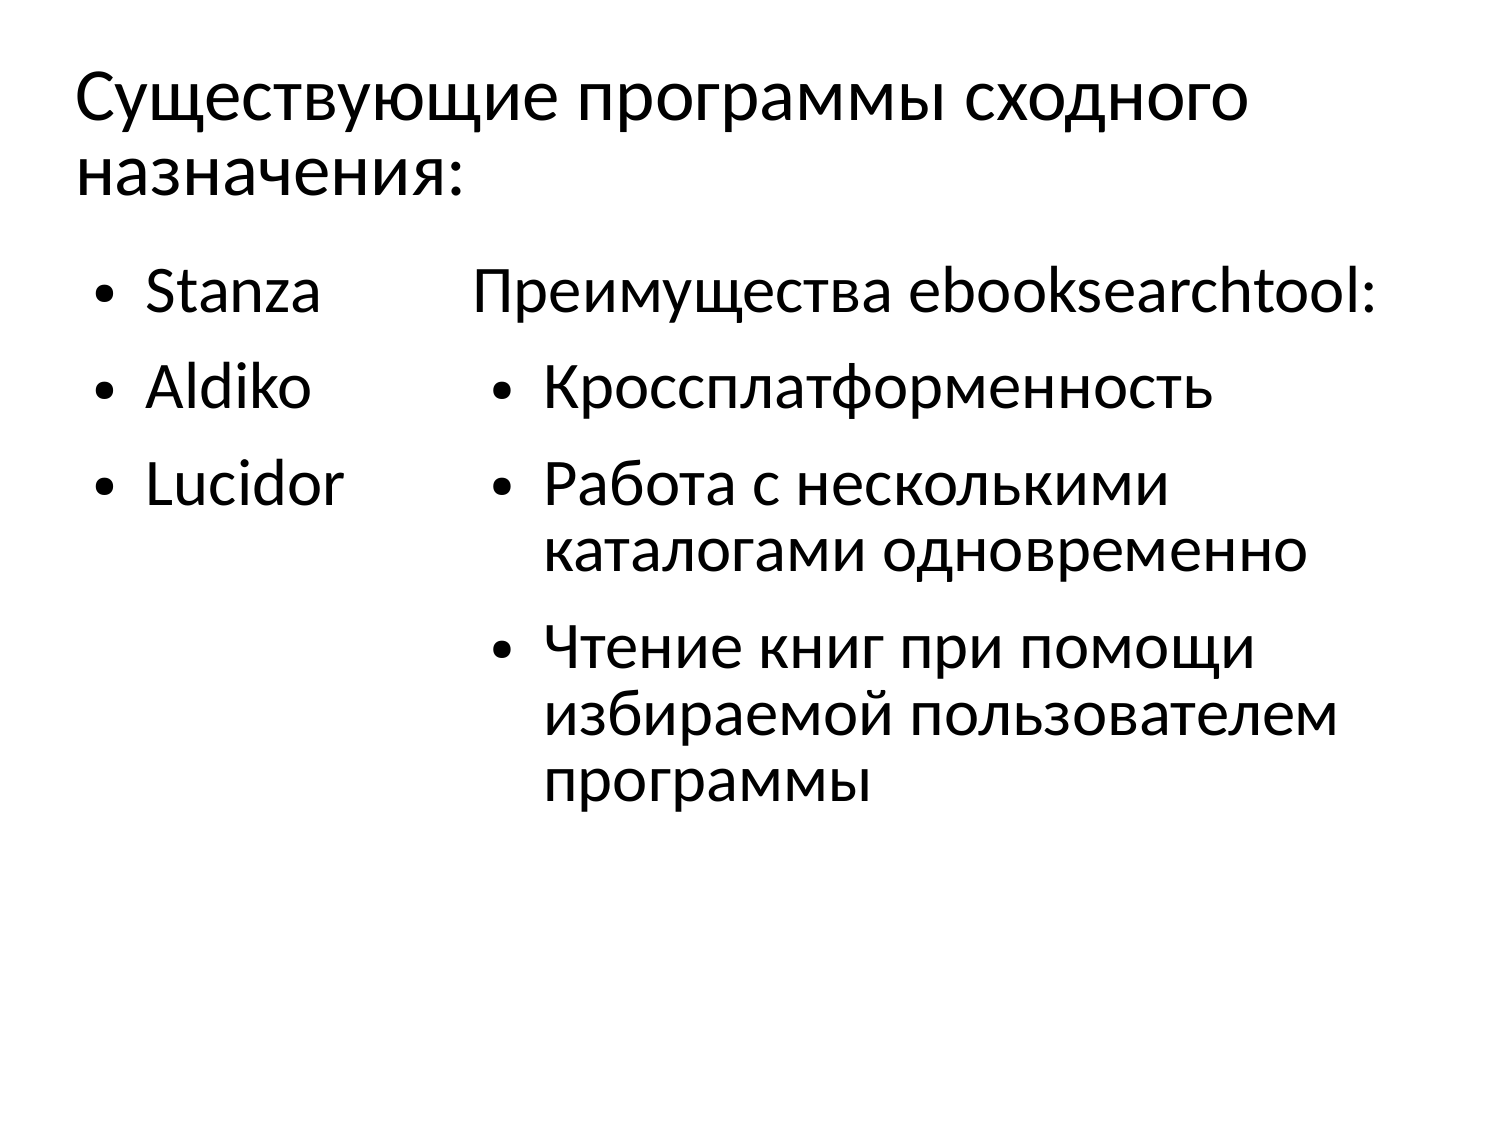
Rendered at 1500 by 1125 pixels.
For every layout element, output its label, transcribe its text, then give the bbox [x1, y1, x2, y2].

list Преимущества ebooksearchtool: Кроссплатформенность Работа с несколькими каталогами одновременно Чтение книг при помощи избираемой пользователем программы [472, 262, 1426, 991]
list Stanza Aldiko Lucidor [75, 262, 472, 991]
title Существующие программы сходного назначения: [75, 45, 1425, 233]
